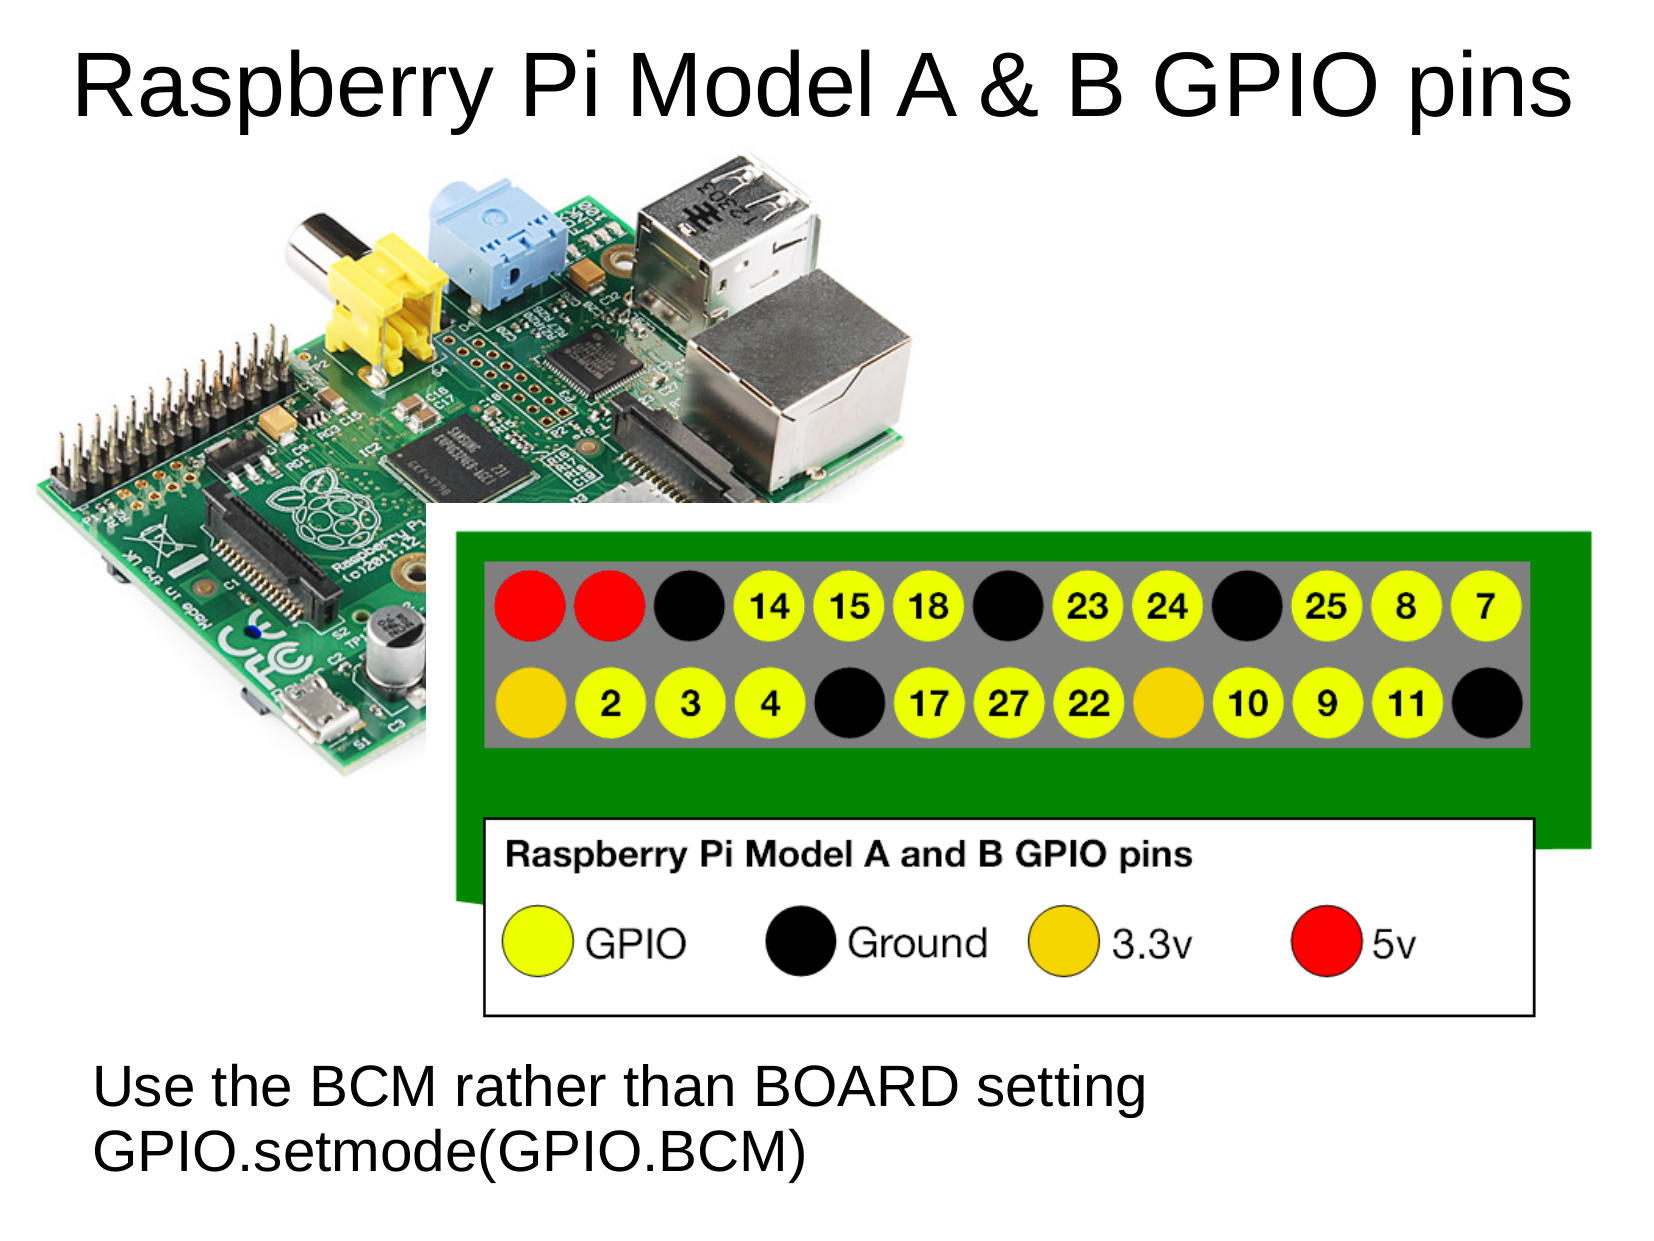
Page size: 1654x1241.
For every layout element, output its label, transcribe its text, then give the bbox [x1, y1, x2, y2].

subtitle Use the BCM rather than BOARD setting GPIO.setmode(GPIO.BCM) [92, 1028, 1581, 1210]
title Raspberry Pi Model A & B GPIO pins [28, 23, 1620, 146]
picture [30, 144, 1621, 1064]
